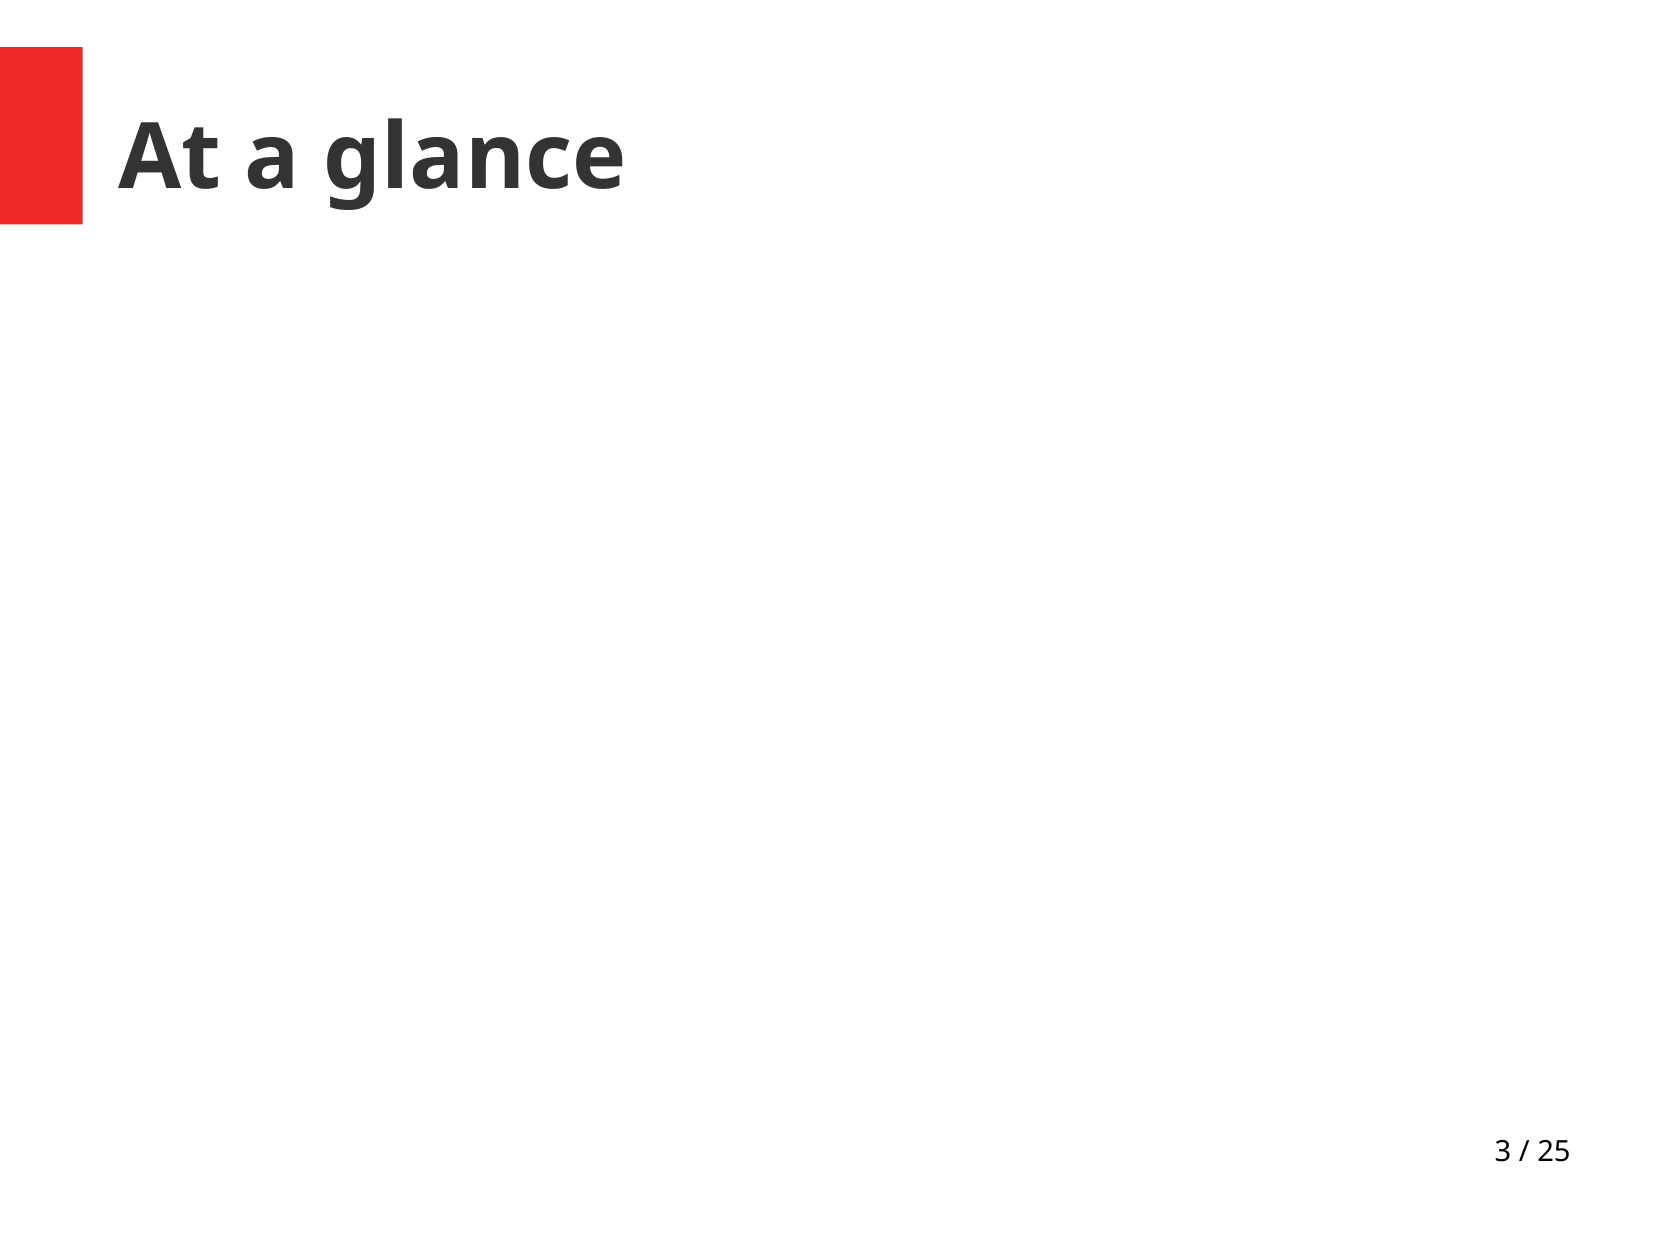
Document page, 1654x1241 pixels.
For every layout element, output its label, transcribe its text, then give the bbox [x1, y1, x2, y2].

title At a glance [118, 49, 1571, 257]
